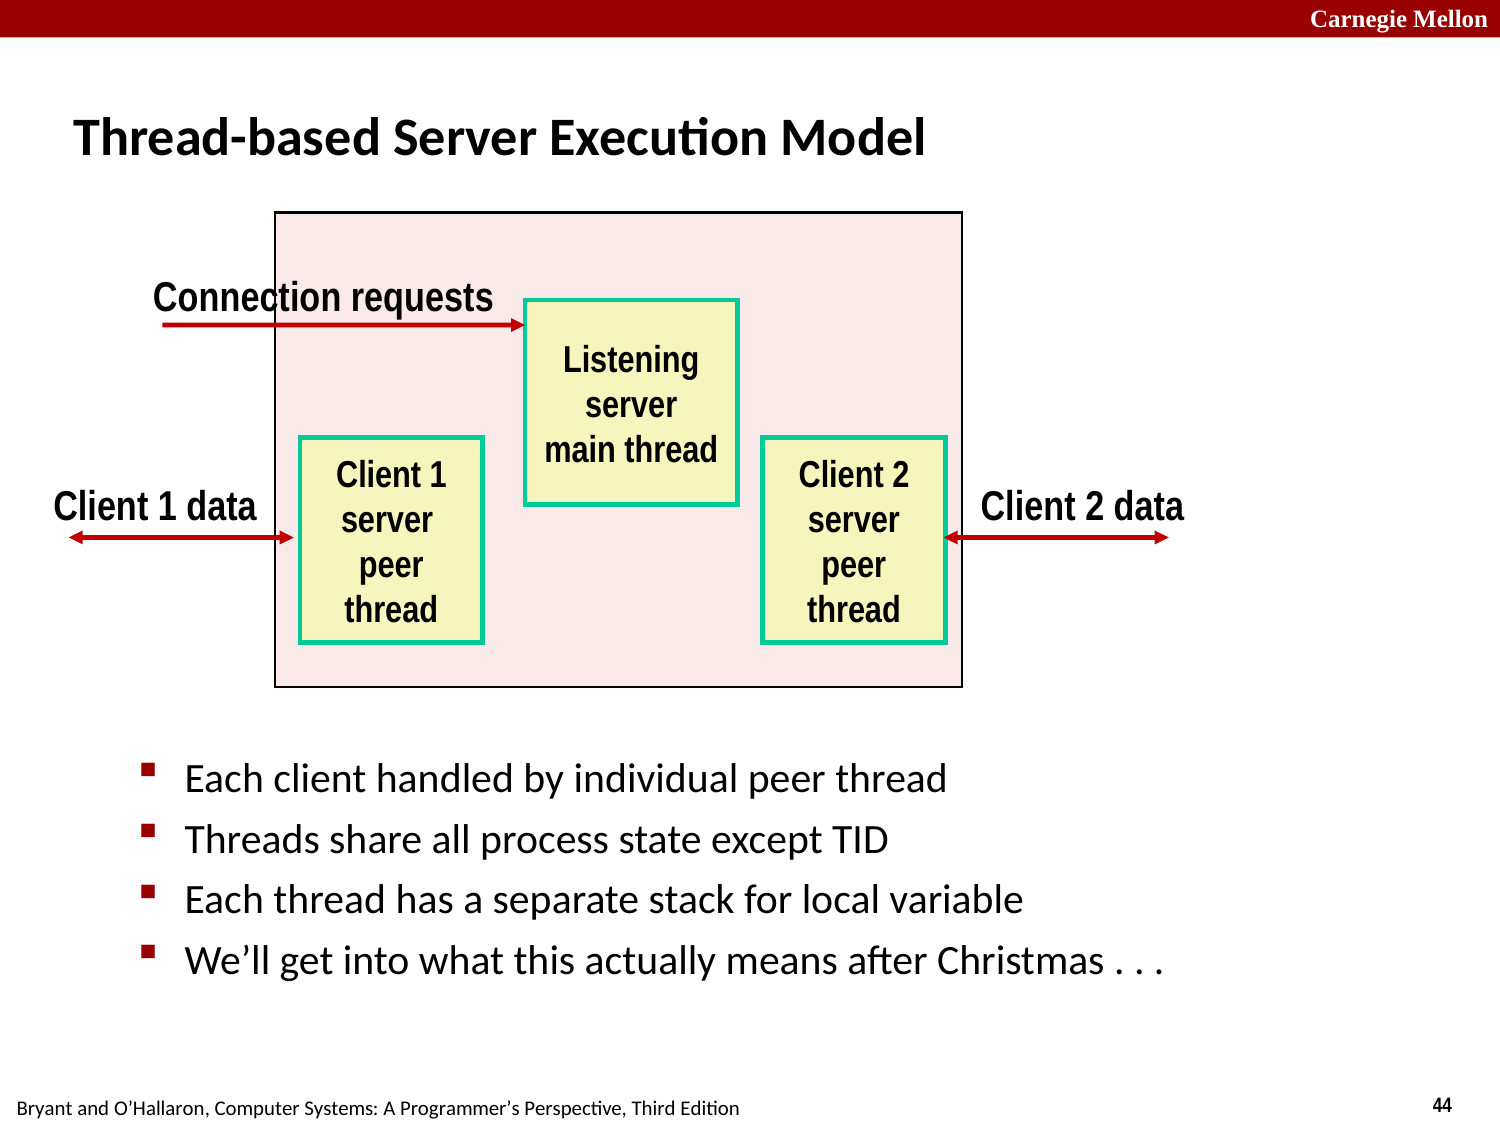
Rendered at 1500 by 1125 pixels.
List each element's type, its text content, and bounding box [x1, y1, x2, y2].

text_box Client 2 server peer thread [762, 437, 946, 643]
text_box Client 1 data [38, 471, 272, 537]
text_box Listening server main thread [524, 299, 738, 505]
text_box Connection requests [137, 262, 509, 328]
list Each client handled by individual peer thread Threads share all process state except TID Each thread has a separate stack for local variable We’ll get into what this actually means after Christmas . . . [47, 743, 1411, 1076]
title Thread-based Server Execution Model [58, 71, 1304, 197]
text_box [274, 212, 963, 688]
text_box Client 2 data [965, 471, 1200, 537]
text_box Client 1 server peer thread [299, 437, 483, 643]
